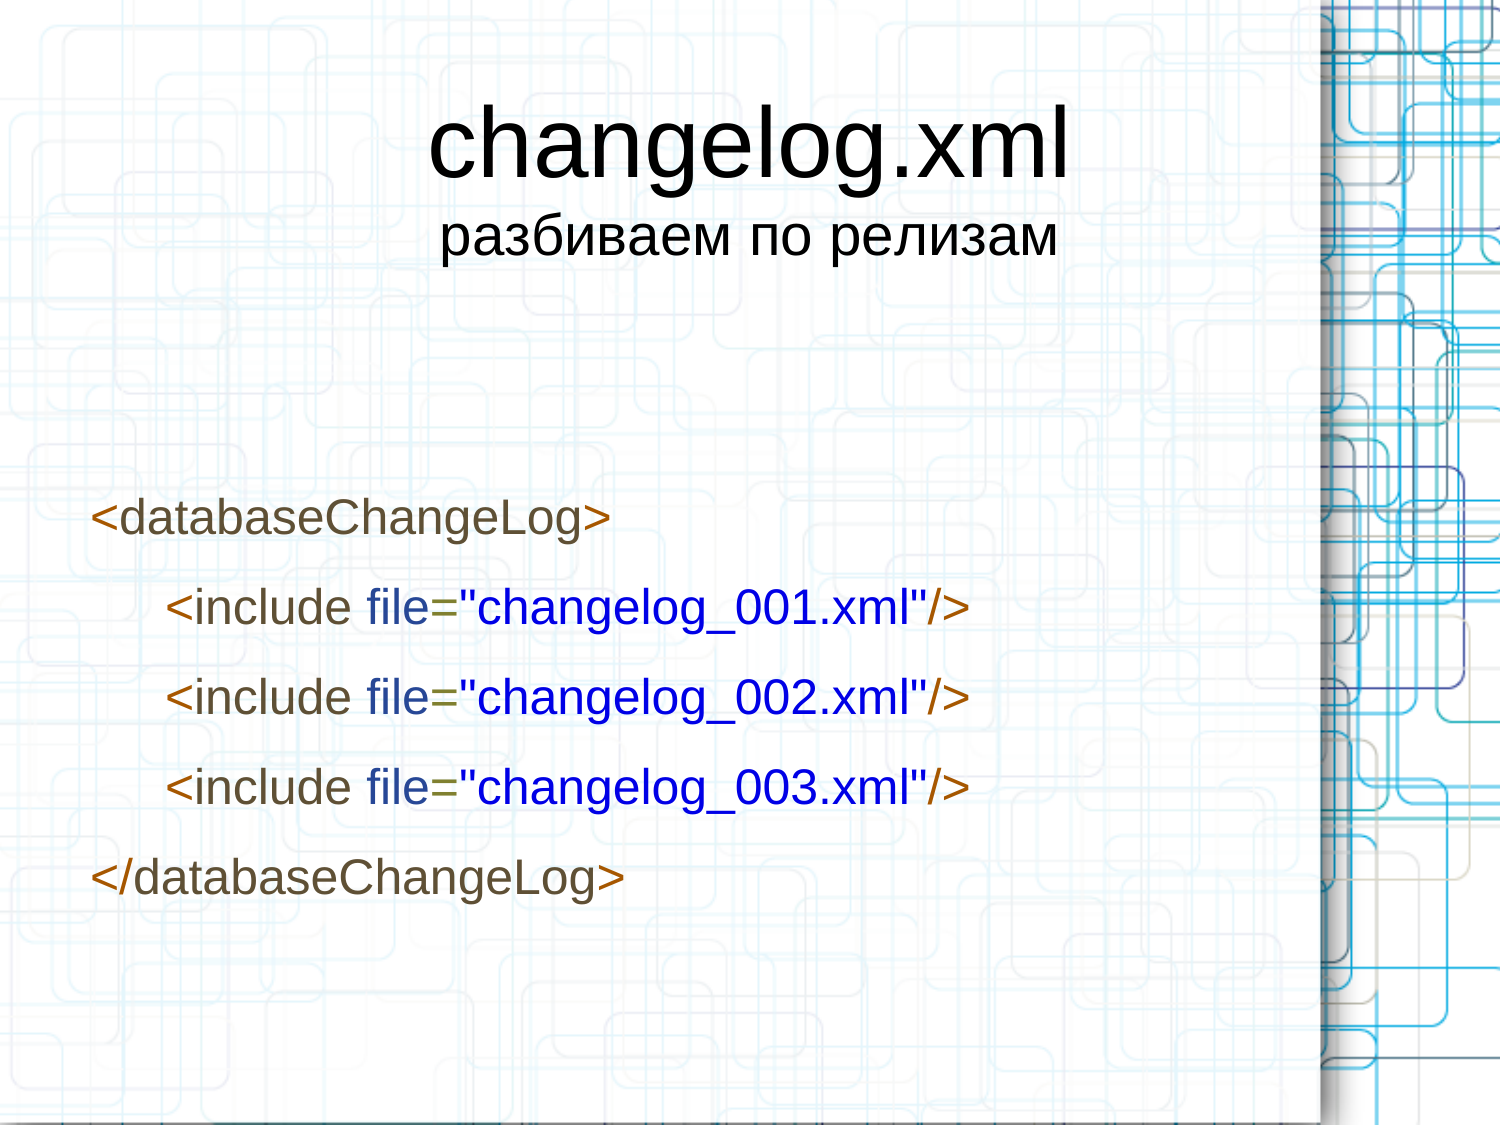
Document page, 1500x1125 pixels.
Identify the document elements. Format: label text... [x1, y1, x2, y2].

picture [0, 0, 1500, 1125]
list <databaseChangeLog> <include file="changelog_001.xml"/> <include file="changelog_002.xml"/> <include file="changelog_003.xml"/> </databaseChangeLog> [75, 324, 1425, 1036]
title changelog.xml разбиваем по релизам [75, 95, 1425, 283]
